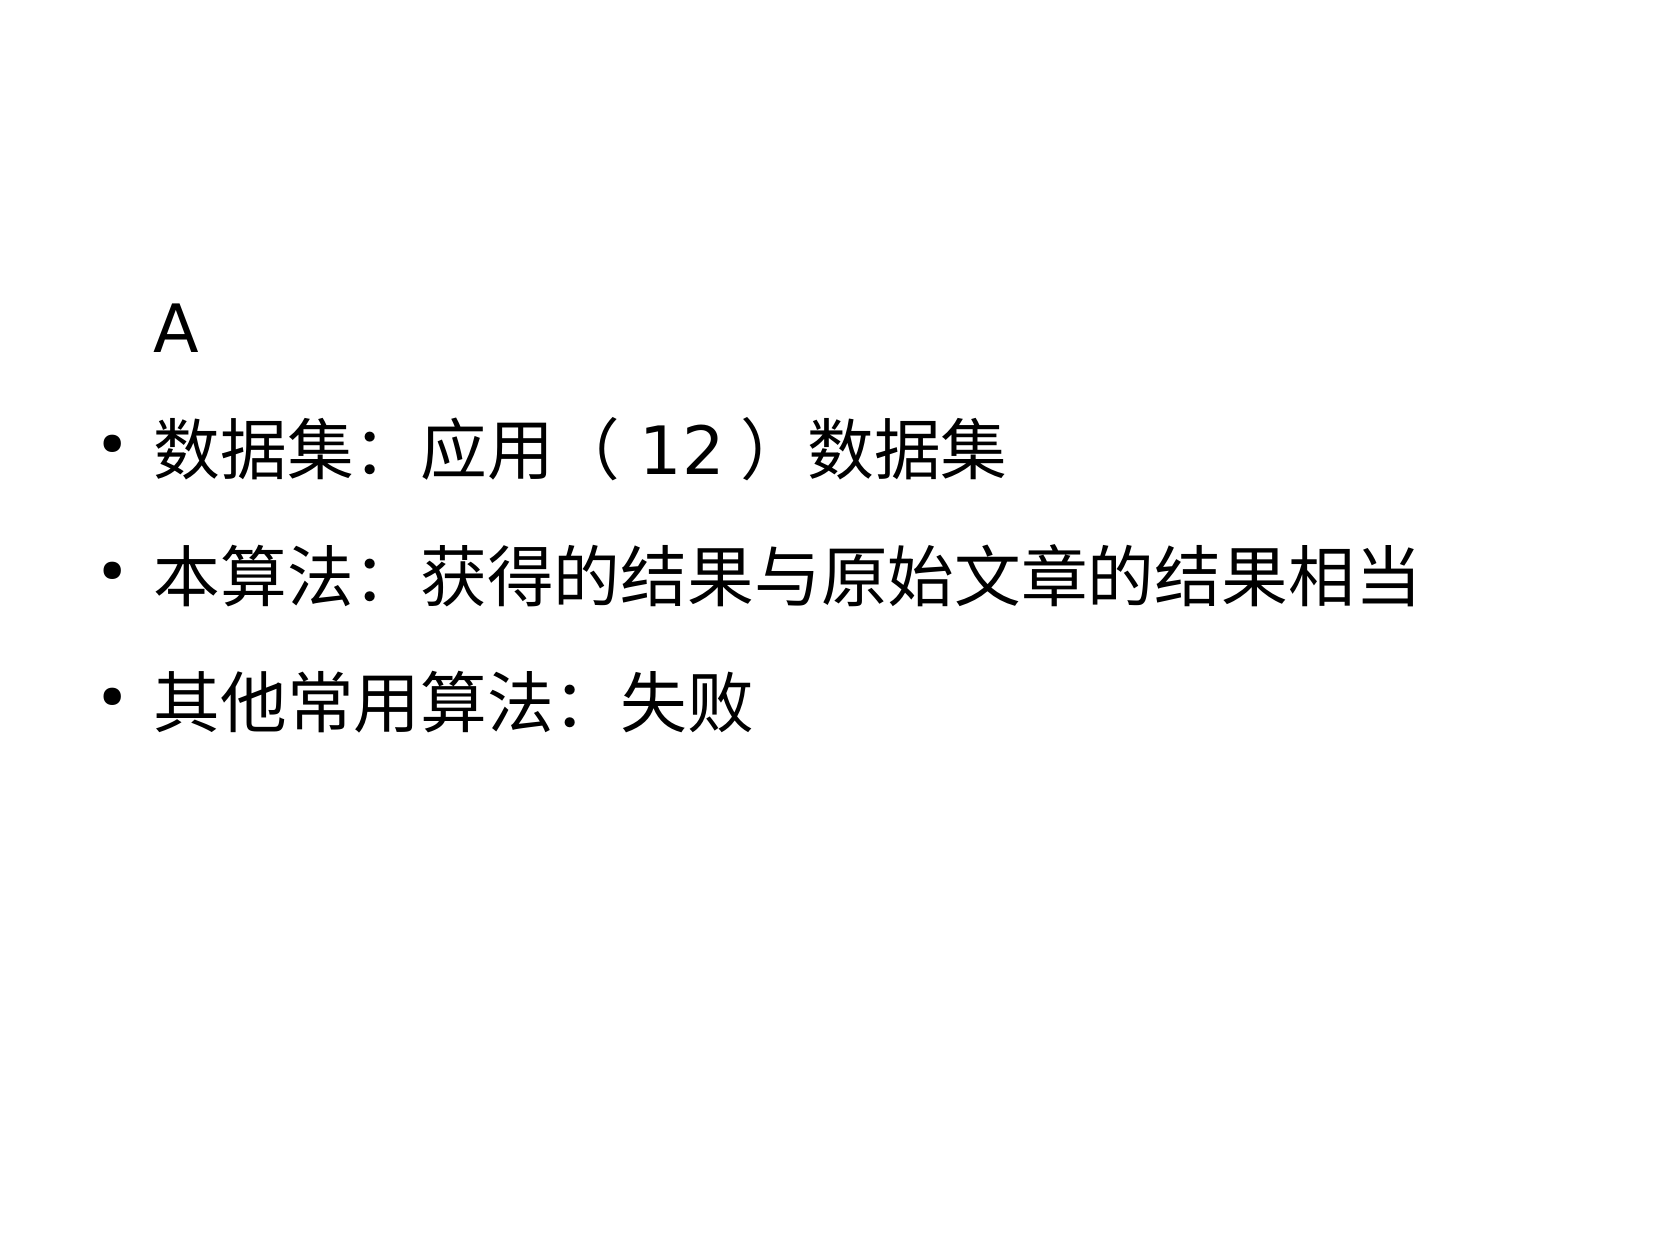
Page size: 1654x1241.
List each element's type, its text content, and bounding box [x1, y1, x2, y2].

list A 数据集：应用（12）数据集 本算法：获得的结果与原始文章的结果相当 其他常用算法：失败 [82, 290, 1571, 1010]
